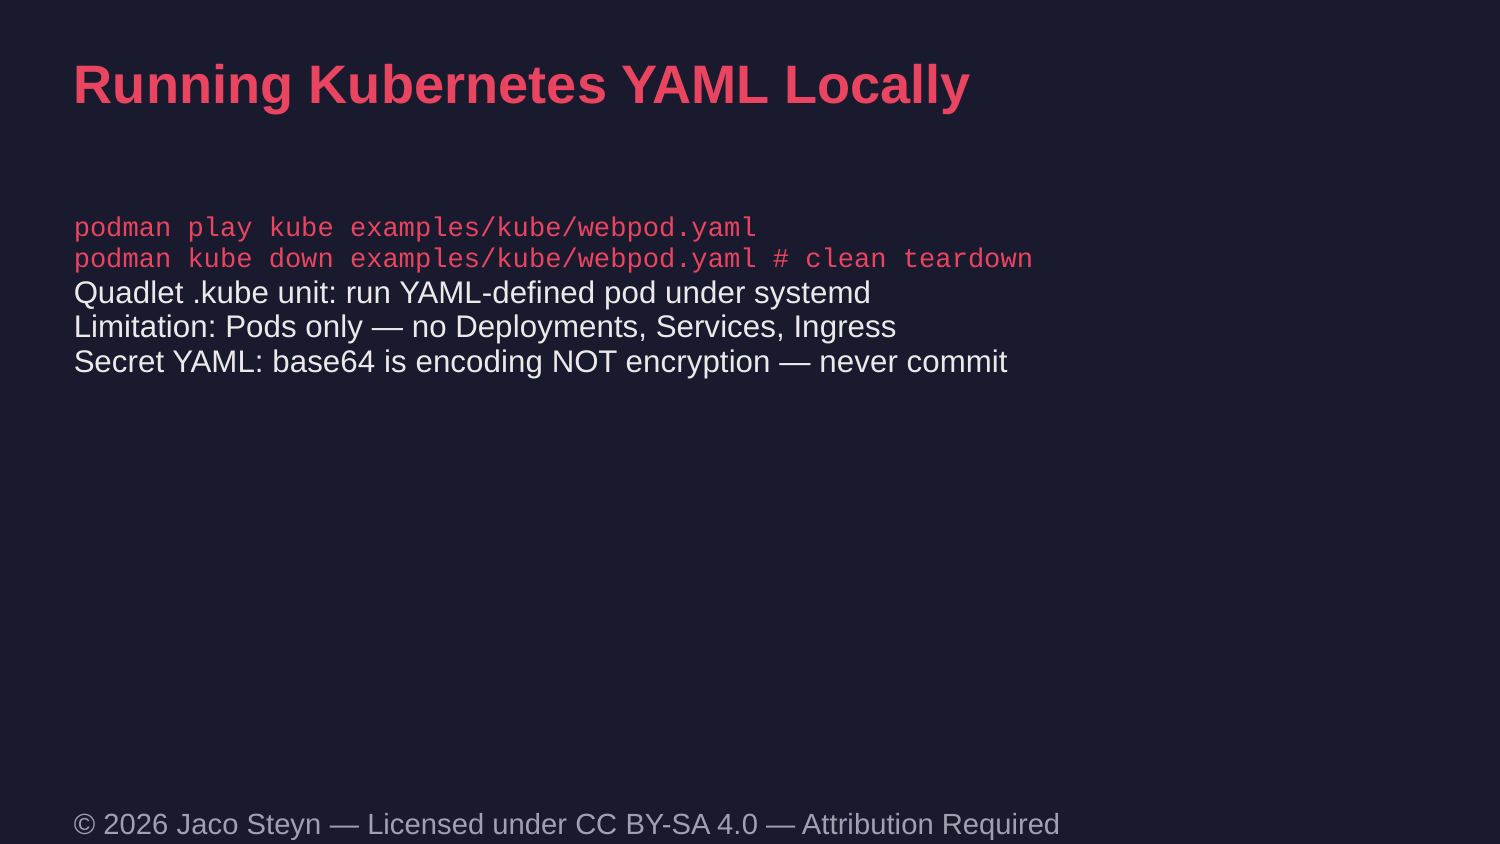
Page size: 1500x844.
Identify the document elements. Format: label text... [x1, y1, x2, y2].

text_box © 2026 Jaco Steyn — Licensed under CC BY-SA 4.0 — Attribution Required [59, 800, 1441, 836]
text_box podman play kube examples/kube/webpod.yaml podman kube down examples/kube/webpod.yaml # clean teardown Quadlet .kube unit: run YAML-defined pod under systemd Limitation: Pods only — no Deployments, Services, Ingress Secret YAML: base64 is encoding NOT encryption — never commit [59, 206, 1441, 798]
title Running Kubernetes YAML Locally [59, 47, 1441, 166]
